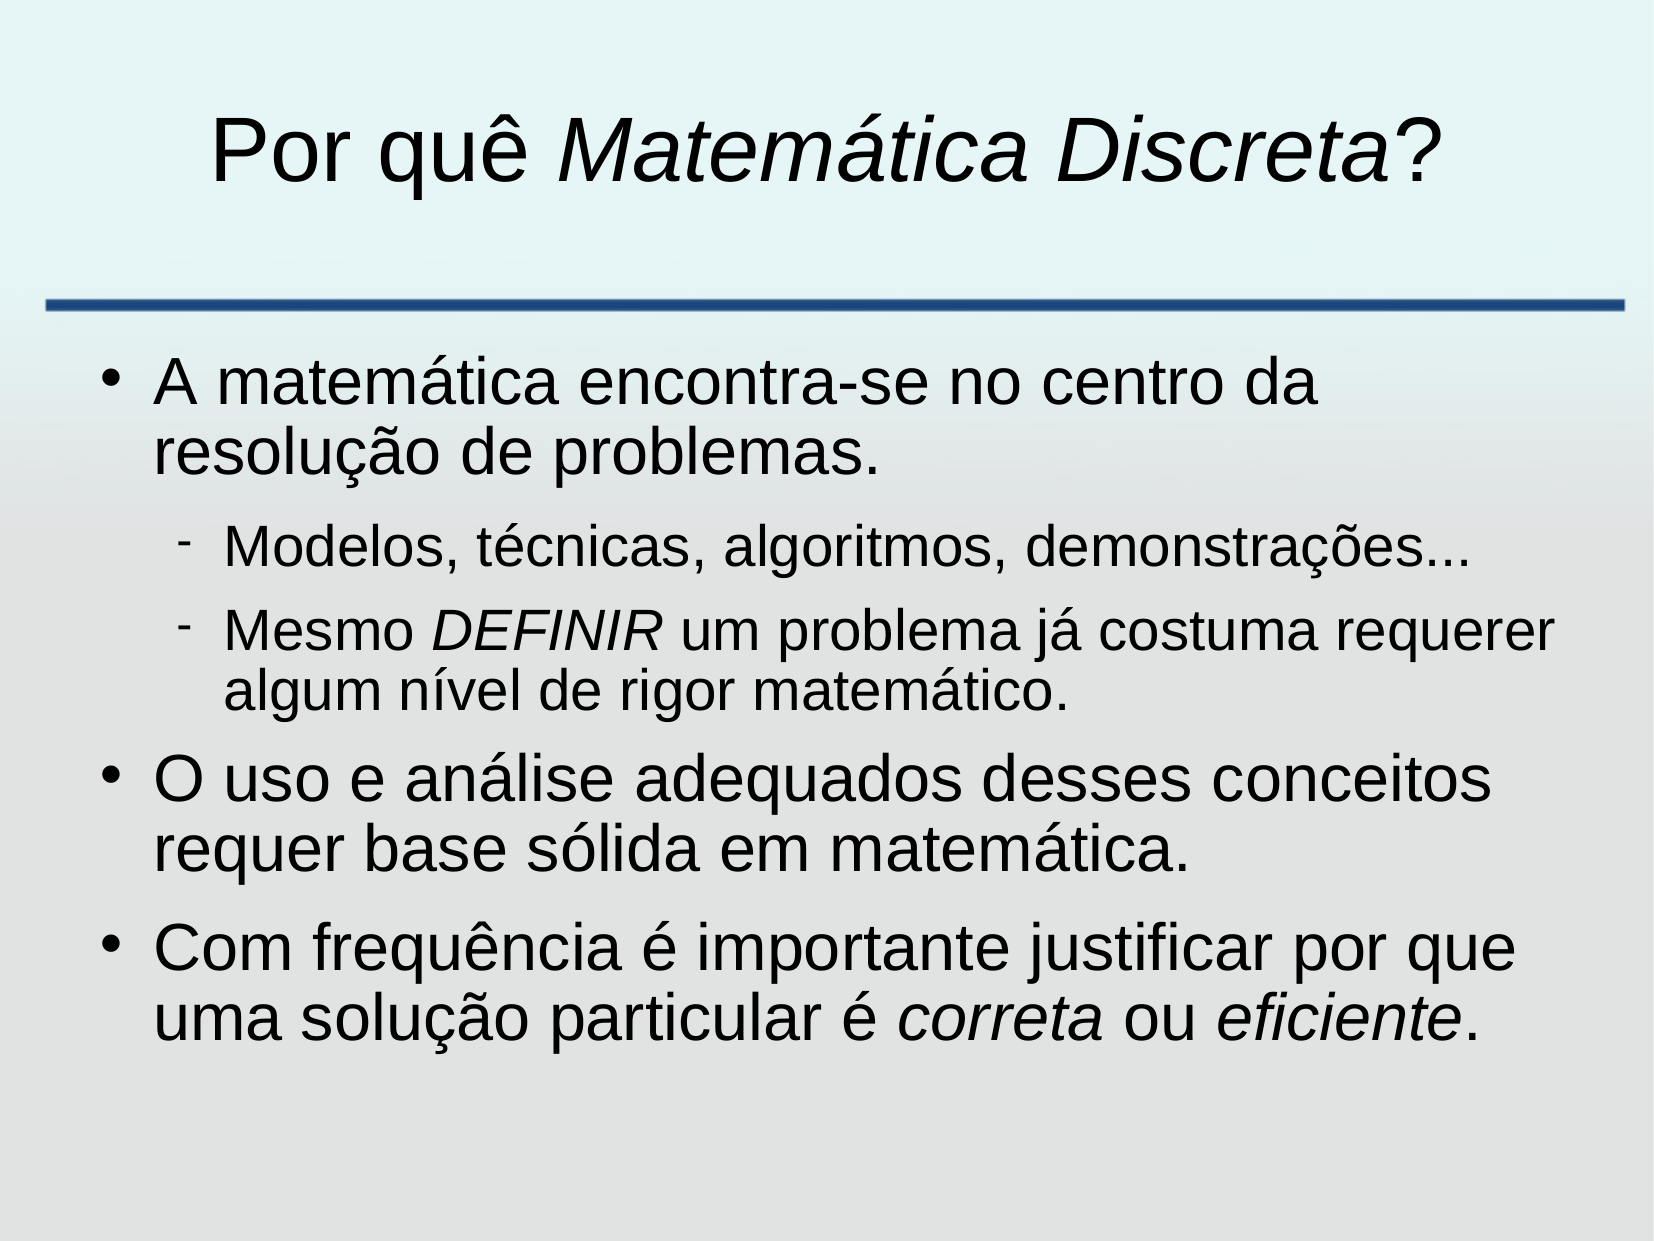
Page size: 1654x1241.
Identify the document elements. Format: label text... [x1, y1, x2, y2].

list A matemática encontra-se no centro da resolução de problemas. Modelos, técnicas, algoritmos, demonstrações... Mesmo DEFINIR um problema já costuma requerer algum nível de rigor matemático. O uso e análise adequados desses conceitos requer base sólida em matemática. Com frequência é importante justificar por que uma solução particular é correta ou eficiente. [82, 349, 1618, 1153]
title Por quê Matemática Discreta? [29, 56, 1625, 249]
picture [0, 0, 1654, 1241]
